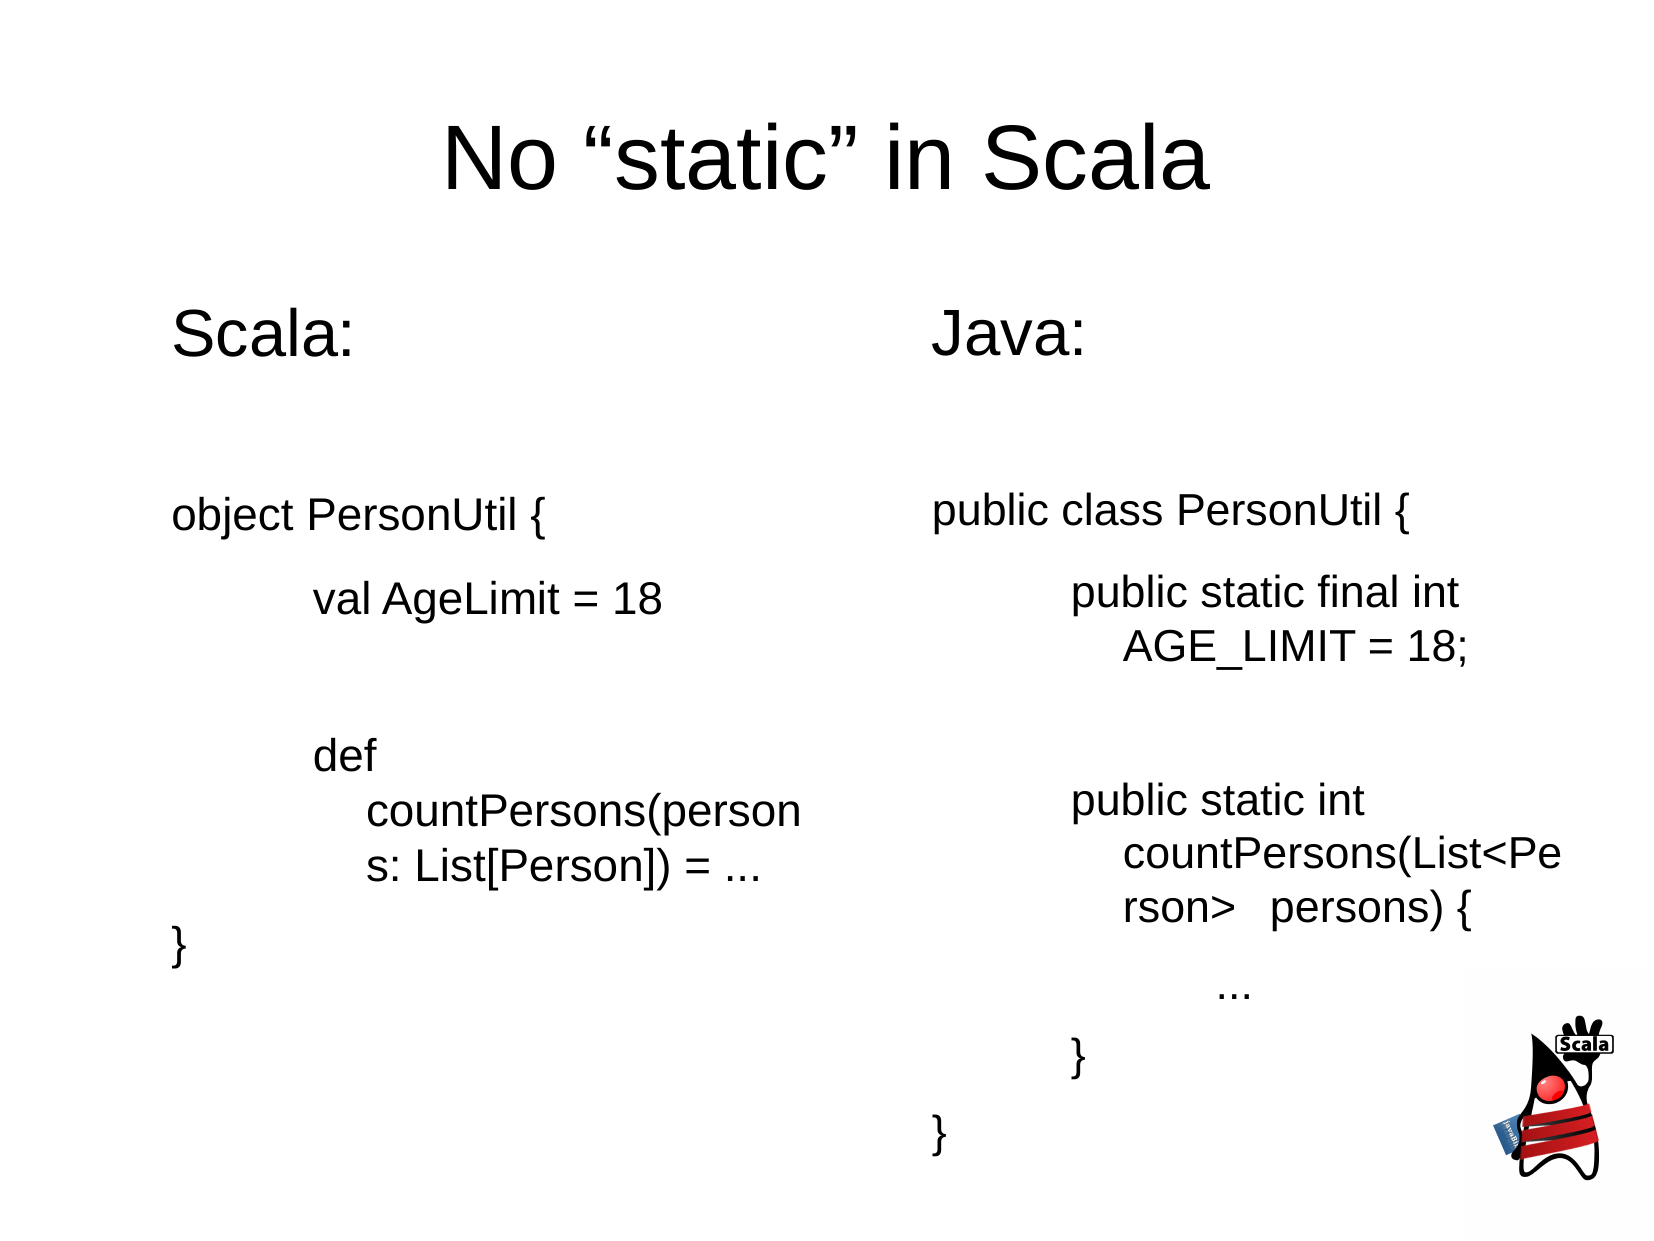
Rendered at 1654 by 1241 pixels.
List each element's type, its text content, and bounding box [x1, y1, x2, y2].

list Java: public class PersonUtil { public static final int AGE_LIMIT = 18; public static int countPersons(List<Person> persons) { ... } } [845, 290, 1572, 1163]
title No “static” in Scala [82, 56, 1571, 250]
list Scala: object PersonUtil { val AgeLimit = 18 def countPersons(persons: List[Person]) = ... } [82, 290, 809, 1109]
